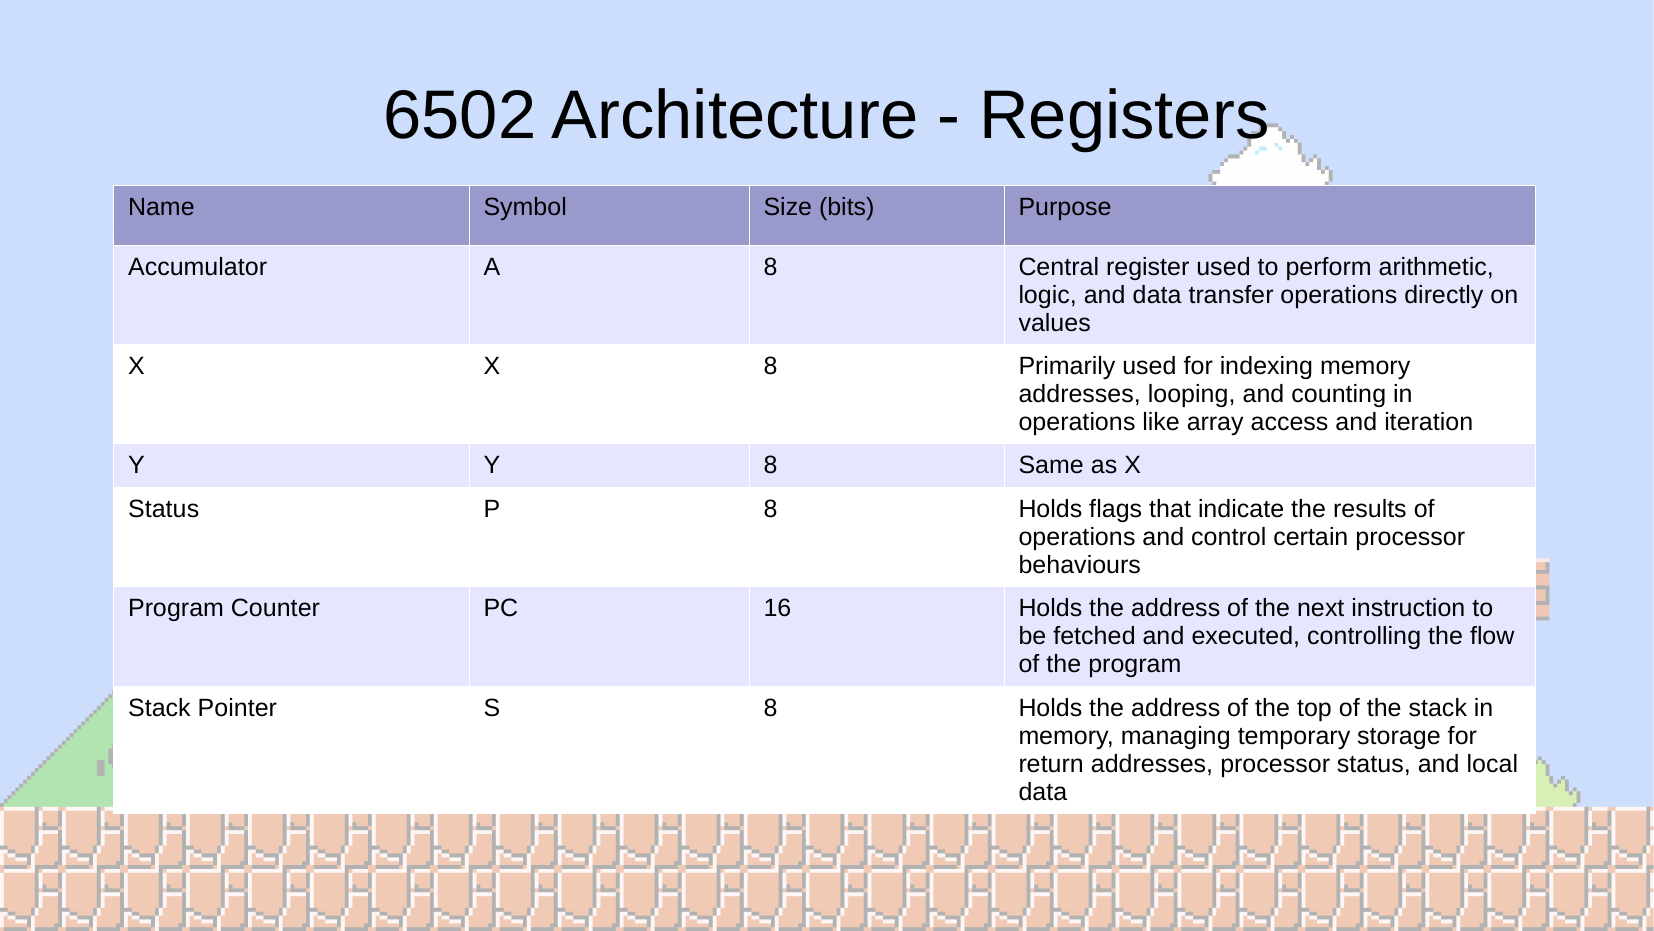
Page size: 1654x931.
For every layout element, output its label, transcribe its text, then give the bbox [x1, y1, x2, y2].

table_header Purpose [1005, 186, 1535, 245]
table_cell Holds the address of the next instruction to be fetched and executed, controlling the flow of the program [1005, 587, 1535, 686]
table_cell Holds the address of the top of the stack in memory, managing temporary storage for return addresses, processor status, and local data [1005, 687, 1535, 813]
table_cell Status [114, 488, 469, 586]
table_cell A [470, 246, 749, 344]
table_header Name [114, 186, 469, 245]
table_cell 8 [750, 687, 1004, 813]
table_cell Y [114, 444, 469, 487]
table_cell 8 [750, 345, 1004, 443]
table_cell 16 [750, 587, 1004, 686]
table_header Size (bits) [750, 186, 1004, 245]
table_cell Central register used to perform arithmetic, logic, and data transfer operations directly on values [1005, 246, 1535, 344]
table_cell 8 [750, 488, 1004, 586]
table_cell 8 [750, 444, 1004, 487]
table_cell X [470, 345, 749, 443]
table_cell 8 [750, 246, 1004, 344]
table_cell Stack Pointer [114, 687, 469, 813]
table_cell Primarily used for indexing memory addresses, looping, and counting in operations like array access and iteration [1005, 345, 1535, 443]
table_cell PC [470, 587, 749, 686]
table_cell X [114, 345, 469, 443]
table_cell Y [470, 444, 749, 487]
table_cell P [470, 488, 749, 586]
table_cell Holds flags that indicate the results of operations and control certain processor behaviours [1005, 488, 1535, 586]
table_cell Accumulator [114, 246, 469, 344]
title 6502 Architecture - Registers [82, 37, 1571, 193]
table_header Symbol [470, 186, 749, 245]
table_cell S [470, 687, 749, 813]
table_cell Same as X [1005, 444, 1535, 487]
table_cell Program Counter [114, 587, 469, 686]
